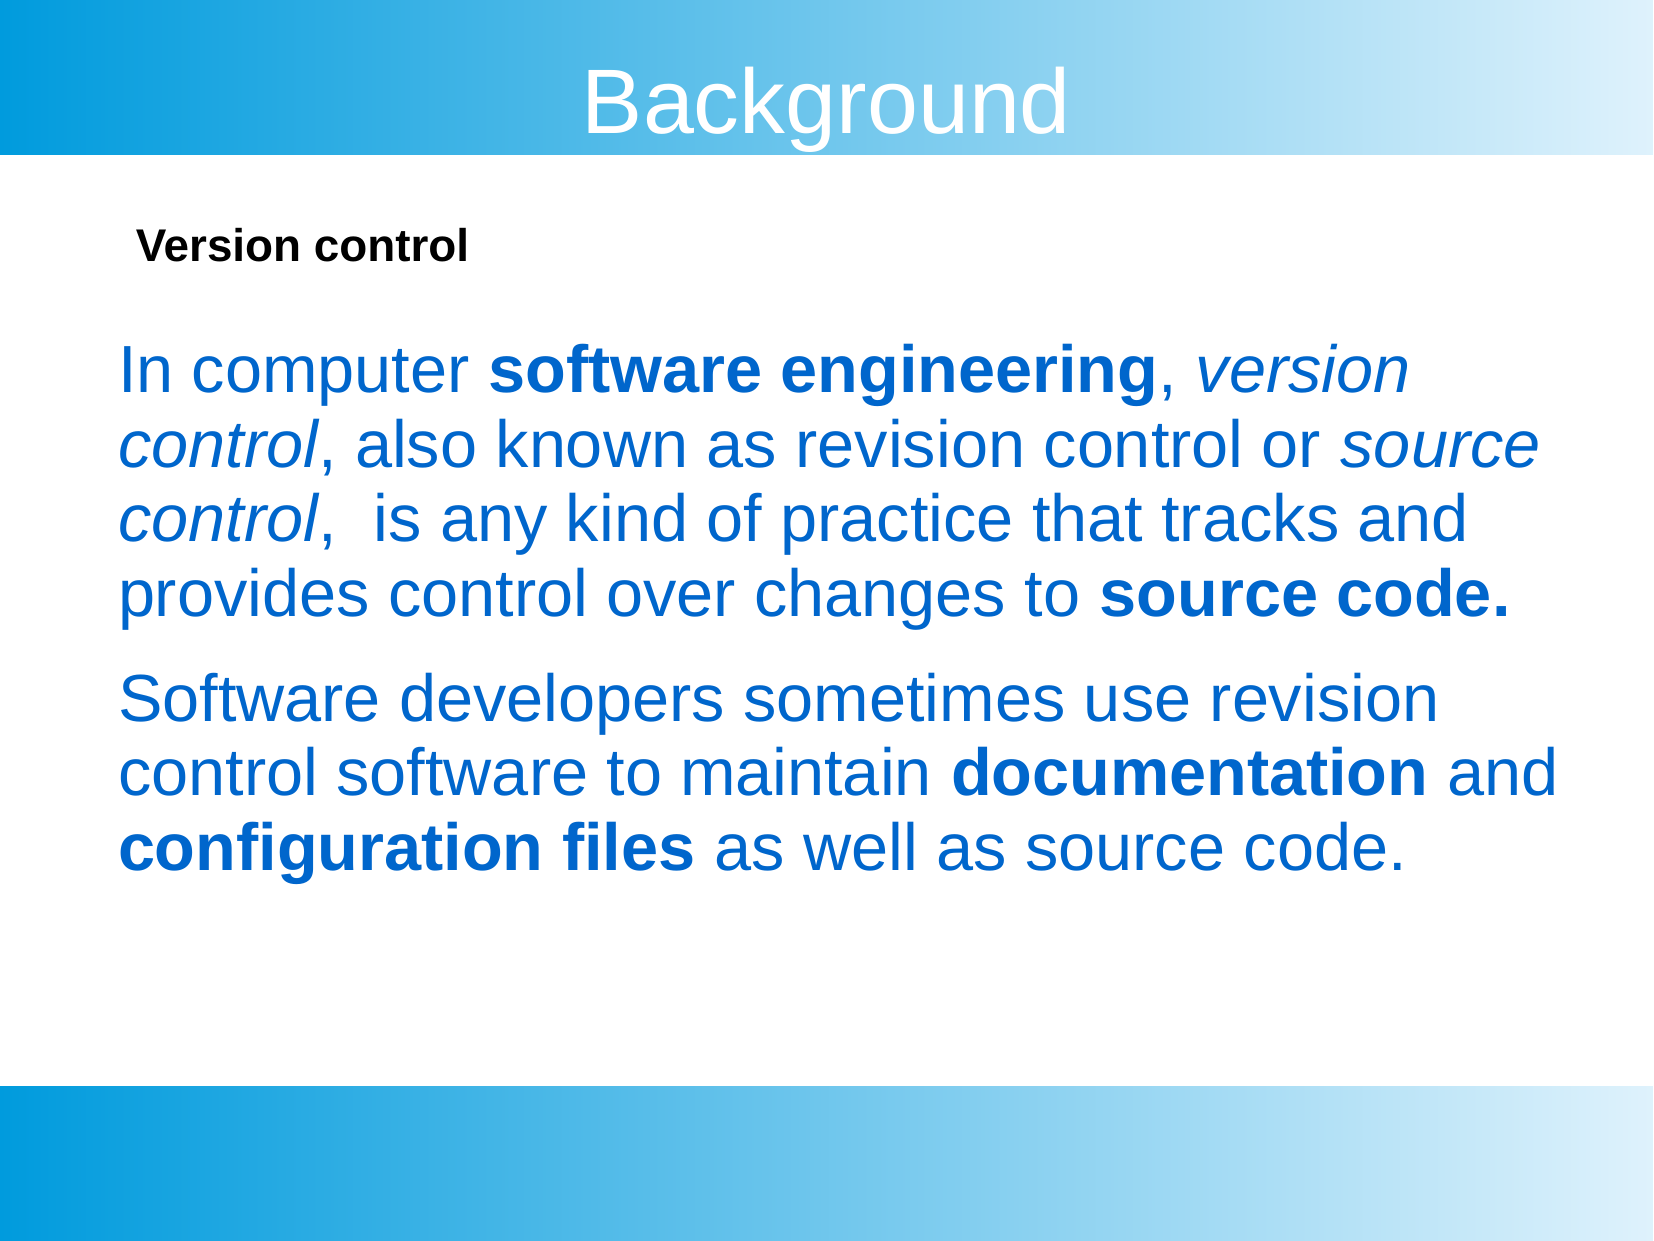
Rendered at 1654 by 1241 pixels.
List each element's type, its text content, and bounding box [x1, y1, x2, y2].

title Background [82, 49, 1571, 155]
list In computer software engineering, version control, also known as revision control or source control, is any kind of practice that tracks and provides control over changes to source code. Software developers sometimes use revision control software to maintain documentation and configuration files as well as source code. [47, 331, 1583, 1052]
text_box Version control [121, 212, 485, 327]
